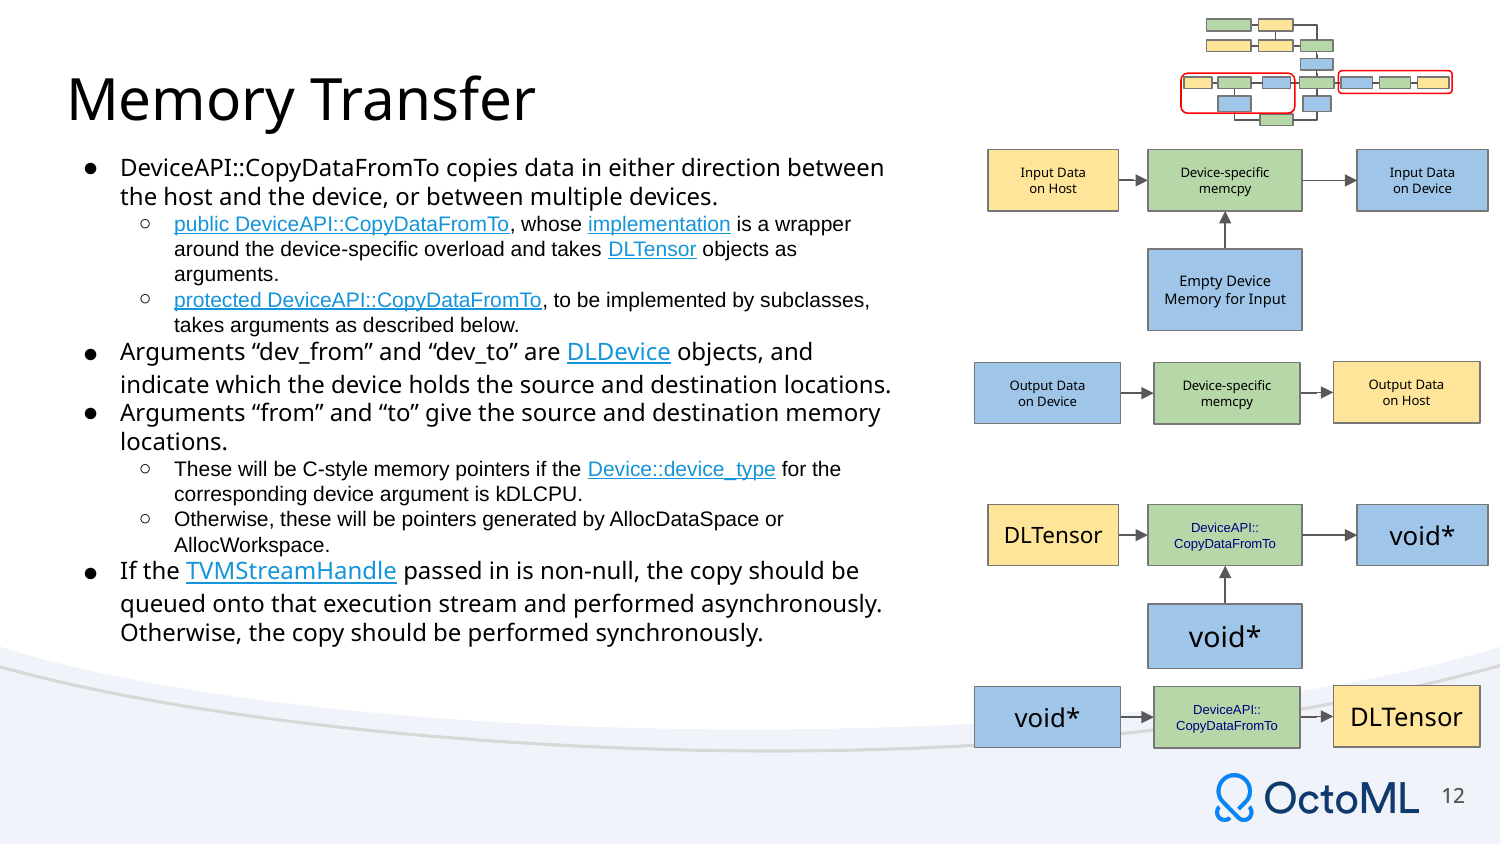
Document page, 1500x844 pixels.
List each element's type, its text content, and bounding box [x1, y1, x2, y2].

title Memory Transfer [1340, 72, 1449, 92]
text_box DLTensor [987, 504, 1119, 566]
text_box Device-specific memcpy [1153, 362, 1301, 424]
text_box void* [1147, 604, 1303, 669]
text_box Device-specific memcpy [1147, 149, 1303, 211]
text_box DLTensor [1333, 685, 1480, 747]
picture [1215, 773, 1389, 822]
title Memory Transfer [51, 47, 1449, 142]
text_box DeviceAPI::CopyDataFromTo [1147, 504, 1303, 566]
slide_number <number> [1389, 764, 1480, 830]
text_box Output Data on Host [1333, 361, 1480, 424]
text_box Input Data on Host [987, 149, 1119, 211]
text_box Input Data on Device [1357, 149, 1488, 211]
text_box Output Data on Device [974, 362, 1121, 424]
text_box void* [1357, 504, 1488, 566]
text_box void* [974, 686, 1121, 748]
text_box Empty Device Memory for Input [1147, 249, 1303, 331]
list DeviceAPI::CopyDataFromTo copies data in either direction between the host and the device, or between multiple devices. public DeviceAPI::CopyDataFromTo, whose implementation is a wrapper around the device-specific overload and takes DLTensor objects as arguments. protected DeviceAPI::CopyDataFromTo, to be implemented by subclasses, takes arguments as described below. Arguments “dev_from” and “dev_to” are DLDevice objects, and indicate which the device holds the source and destination locations. Arguments “from” and “to” give the source and destination memory locations. These will be C-style memory pointers if the Device::device_type for the corresponding device argument is kDLCPU. Otherwise, these will be pointers generated by AllocDataSpace or AllocWorkspace. If the TVMStreamHandle passed in is non-null, the copy should be queued onto that execution stream and performed asynchronously. Otherwise, the copy should be performed synchronously. [51, 137, 921, 663]
text_box DeviceAPI::CopyDataFromTo [1153, 686, 1301, 748]
